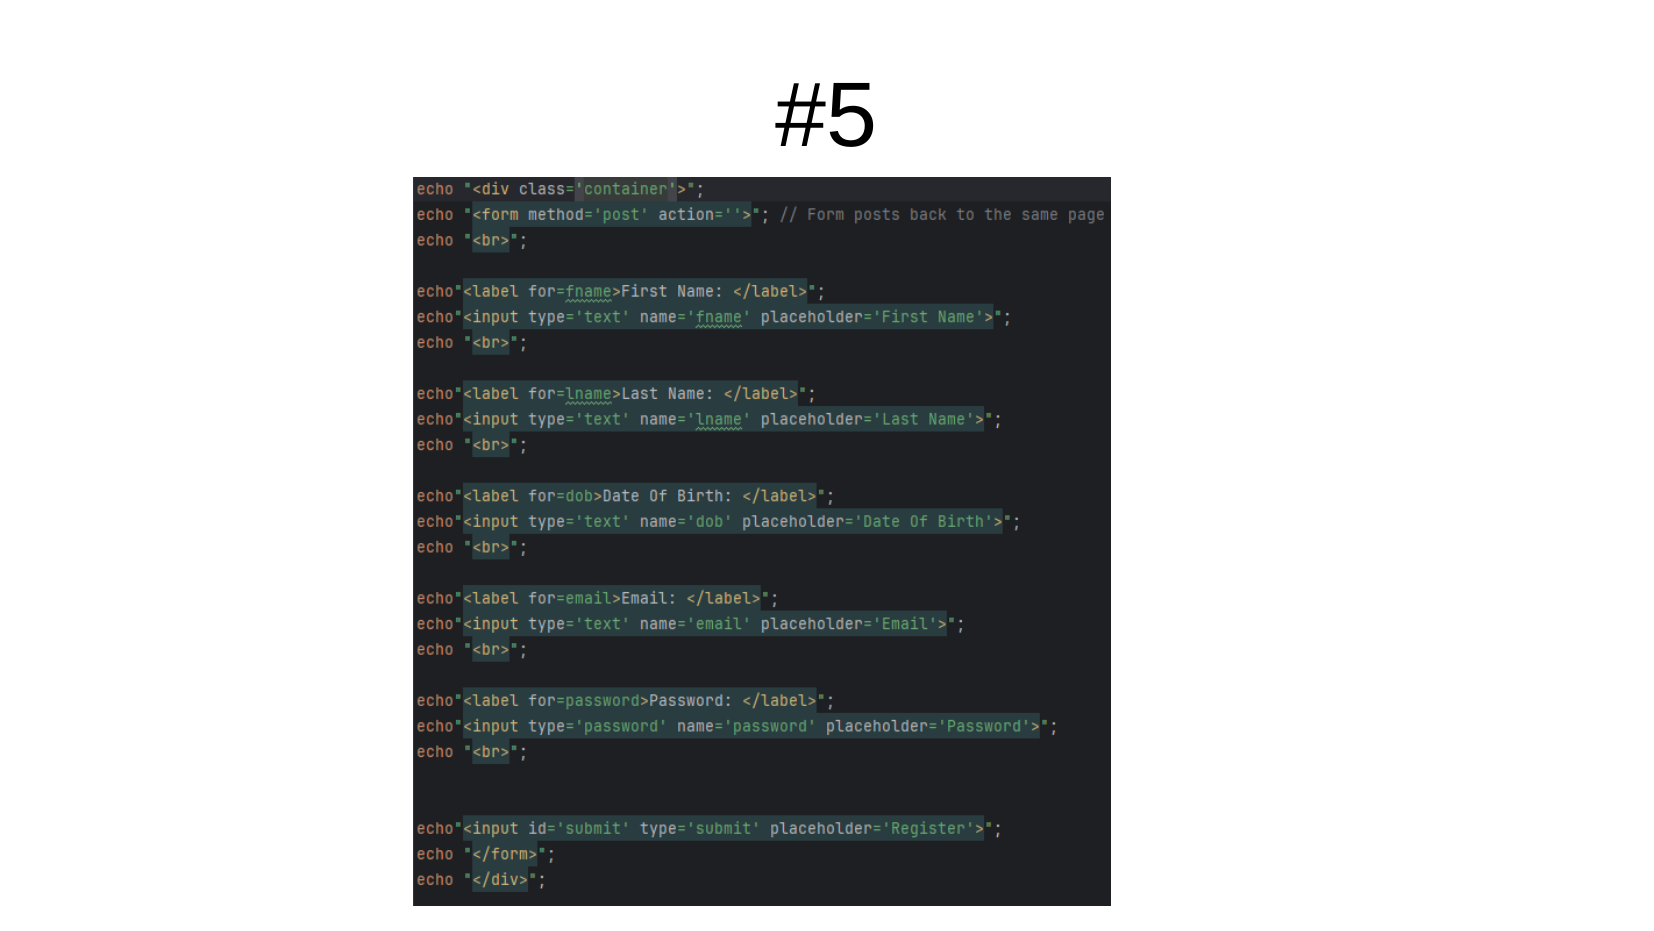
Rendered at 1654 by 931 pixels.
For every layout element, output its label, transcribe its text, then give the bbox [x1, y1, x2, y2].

picture [413, 177, 1111, 906]
title #5 [82, 37, 1571, 193]
